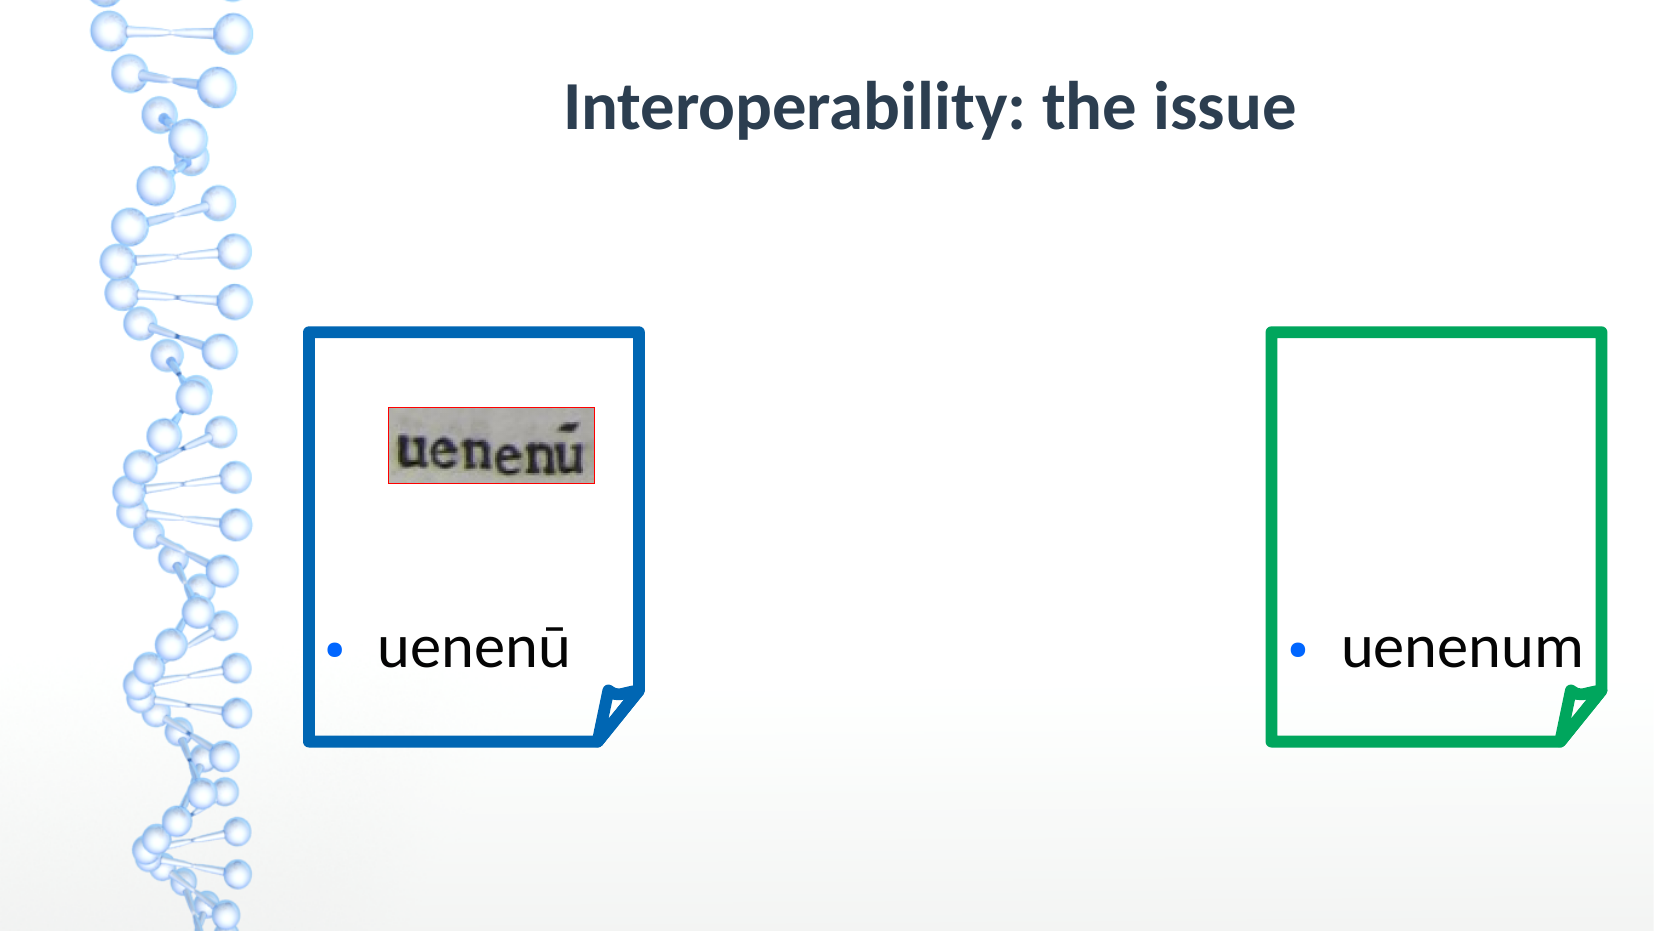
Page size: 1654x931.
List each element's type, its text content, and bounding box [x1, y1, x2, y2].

title Interoperability: the issue [265, 35, 1595, 189]
list uenenum [1278, 620, 1590, 703]
picture [0, 0, 1654, 931]
list uenenū [315, 620, 626, 703]
